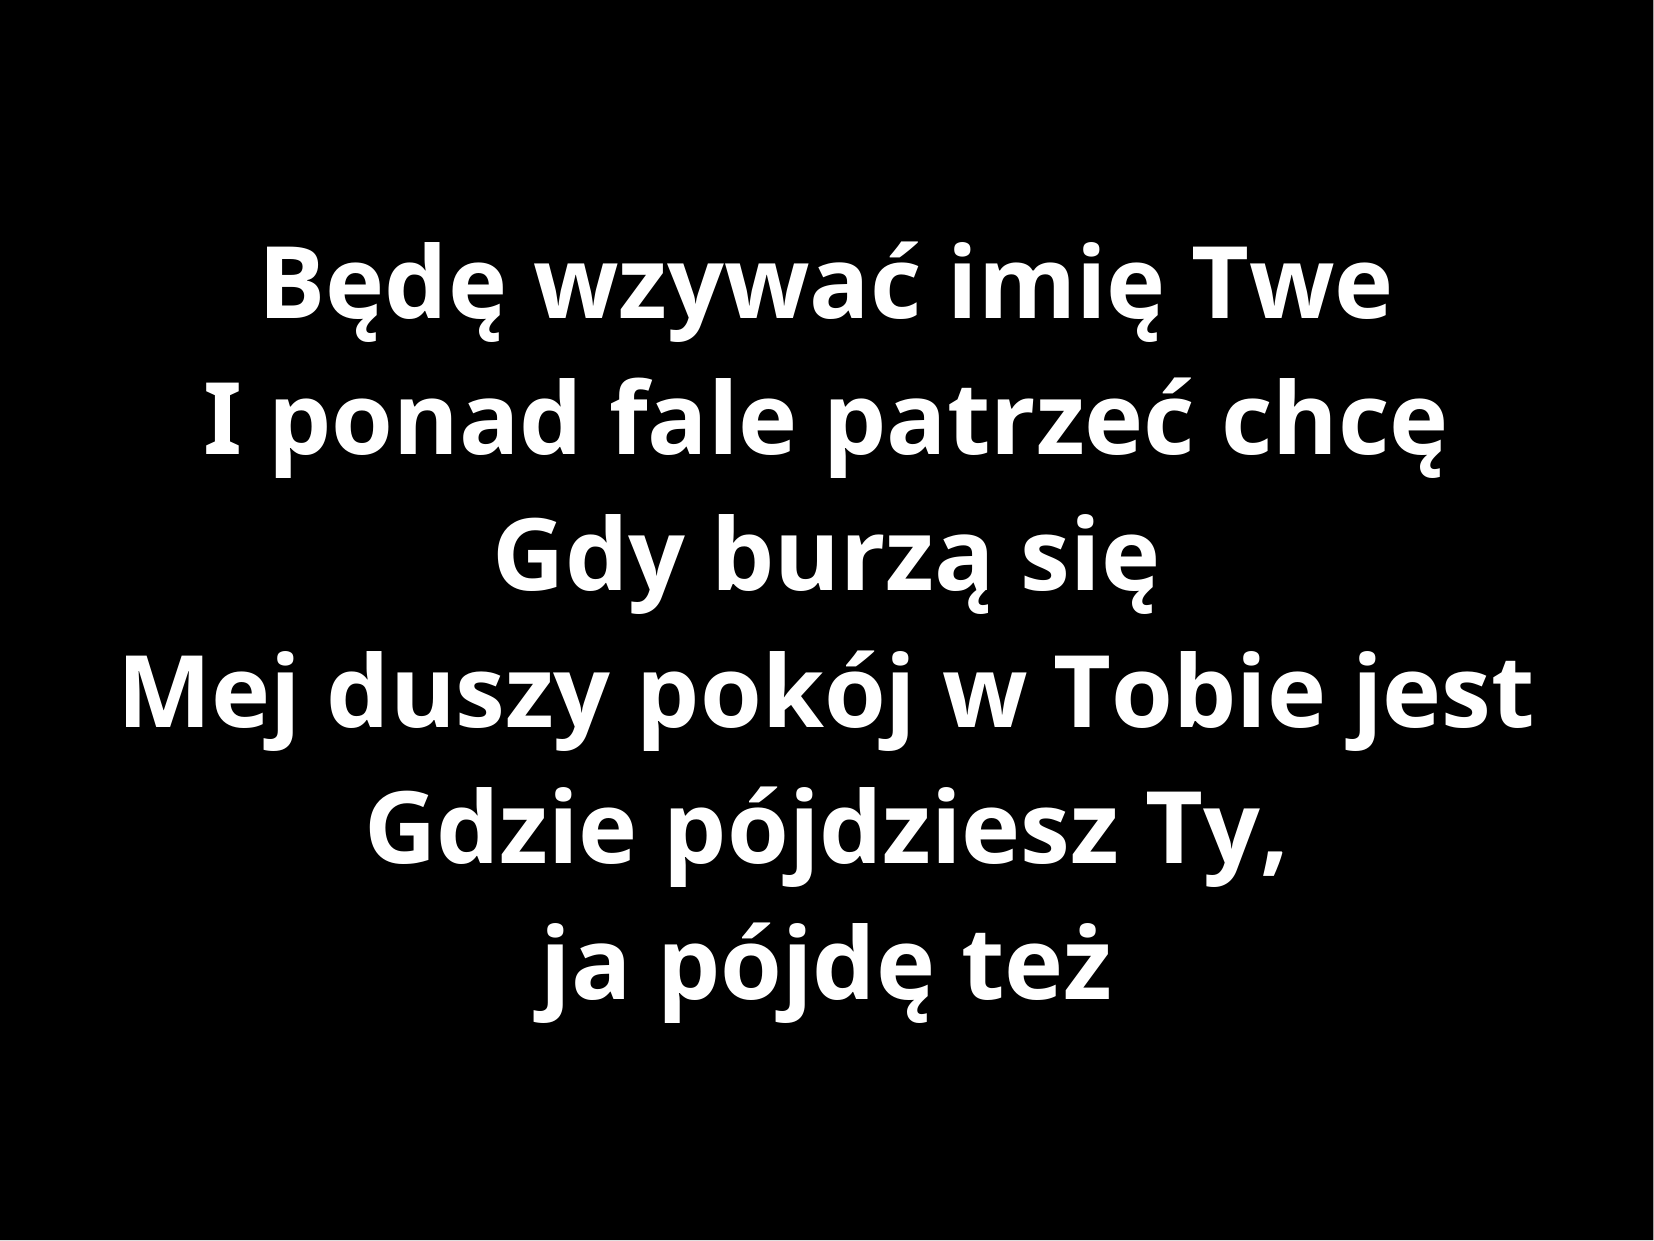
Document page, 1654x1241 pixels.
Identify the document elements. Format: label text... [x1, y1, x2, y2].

title Będę wzywać imię Twe I ponad fale patrzeć chcę Gdy burzą się Mej duszy pokój w Tobie jest Gdzie pójdziesz Ty, ja pójdę też [0, 0, 1654, 1241]
